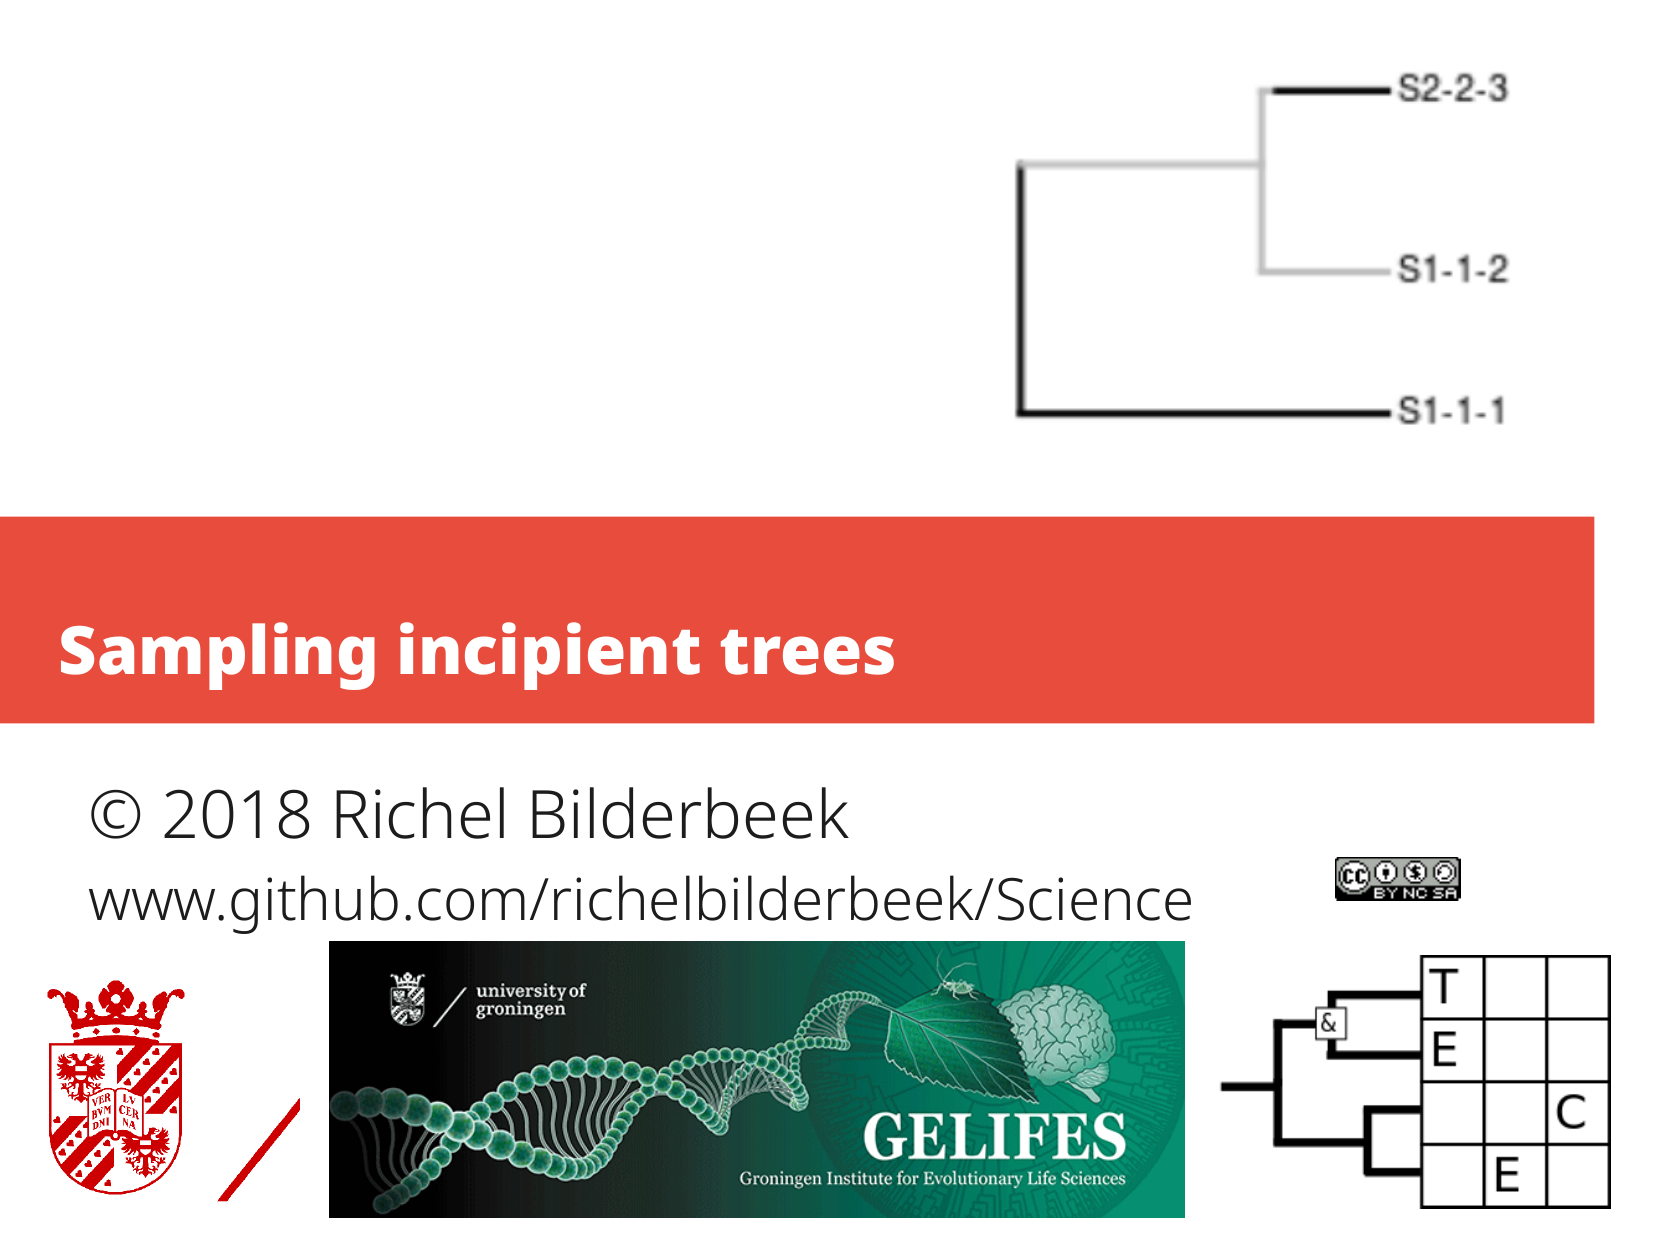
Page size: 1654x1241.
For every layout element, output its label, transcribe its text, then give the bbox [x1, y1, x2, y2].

picture [990, 43, 1589, 481]
picture [329, 941, 1185, 1218]
picture [29, 945, 300, 1216]
title Sampling incipient trees [59, 546, 1595, 694]
picture [1335, 857, 1461, 901]
picture [1217, 955, 1611, 1209]
subtitle © 2018 Richel Bilderbeek www.github.com/richelbilderbeek/Science [88, 767, 1595, 1182]
